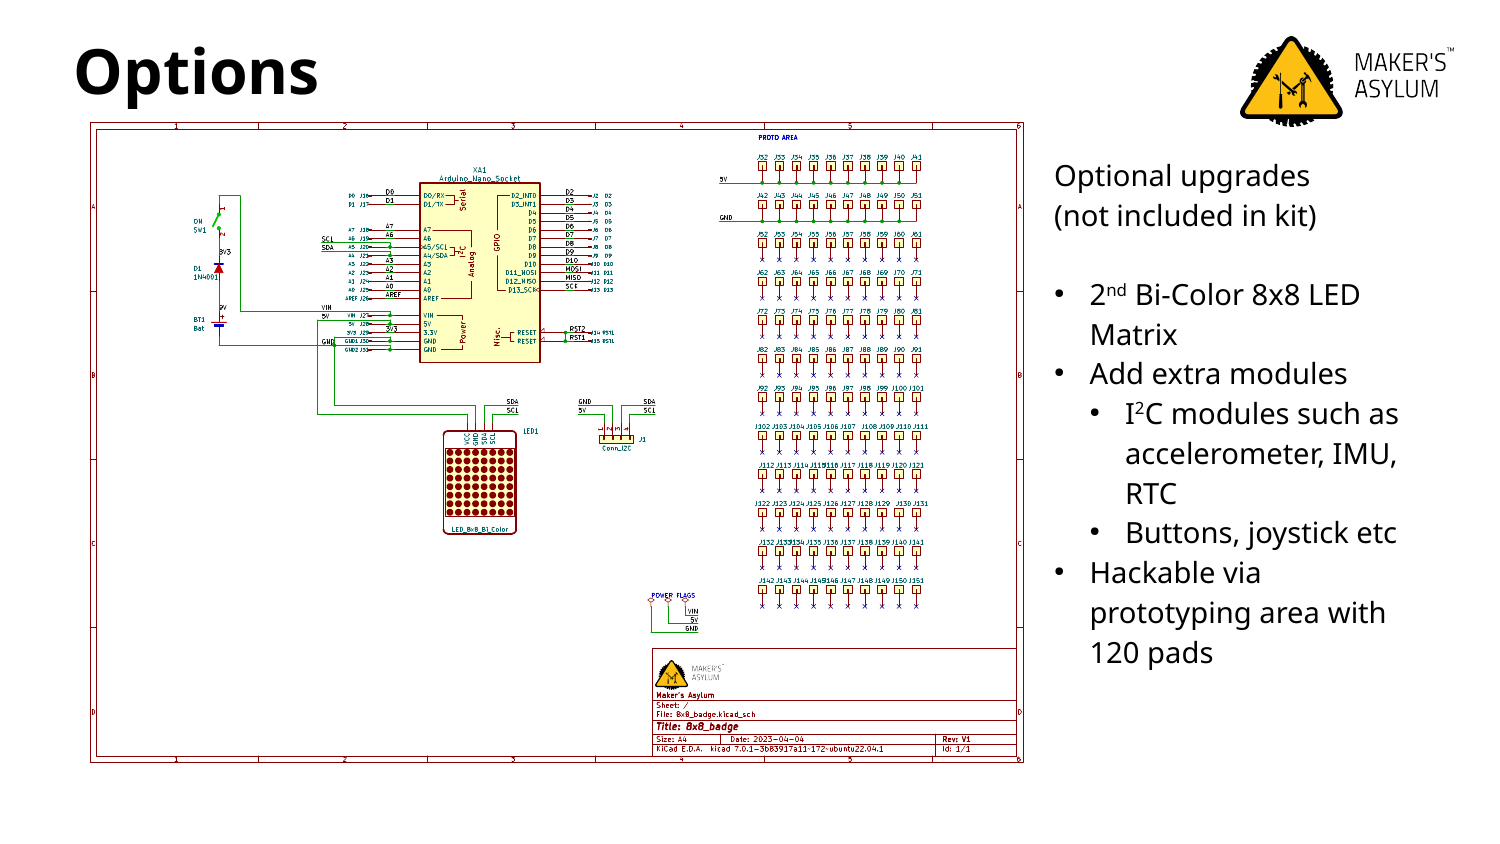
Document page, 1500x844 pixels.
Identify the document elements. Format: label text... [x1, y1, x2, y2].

text_box Optional upgrades (not included in kit) 2nd Bi-Color 8x8 LED Matrix Add extra modules I2C modules such as accelerometer, IMU, RTC Buttons, joystick etc Hackable via prototyping area with 120 pads [1039, 147, 1441, 618]
picture [88, 118, 1026, 768]
text_box Options [58, 11, 822, 127]
picture [1240, 36, 1454, 128]
